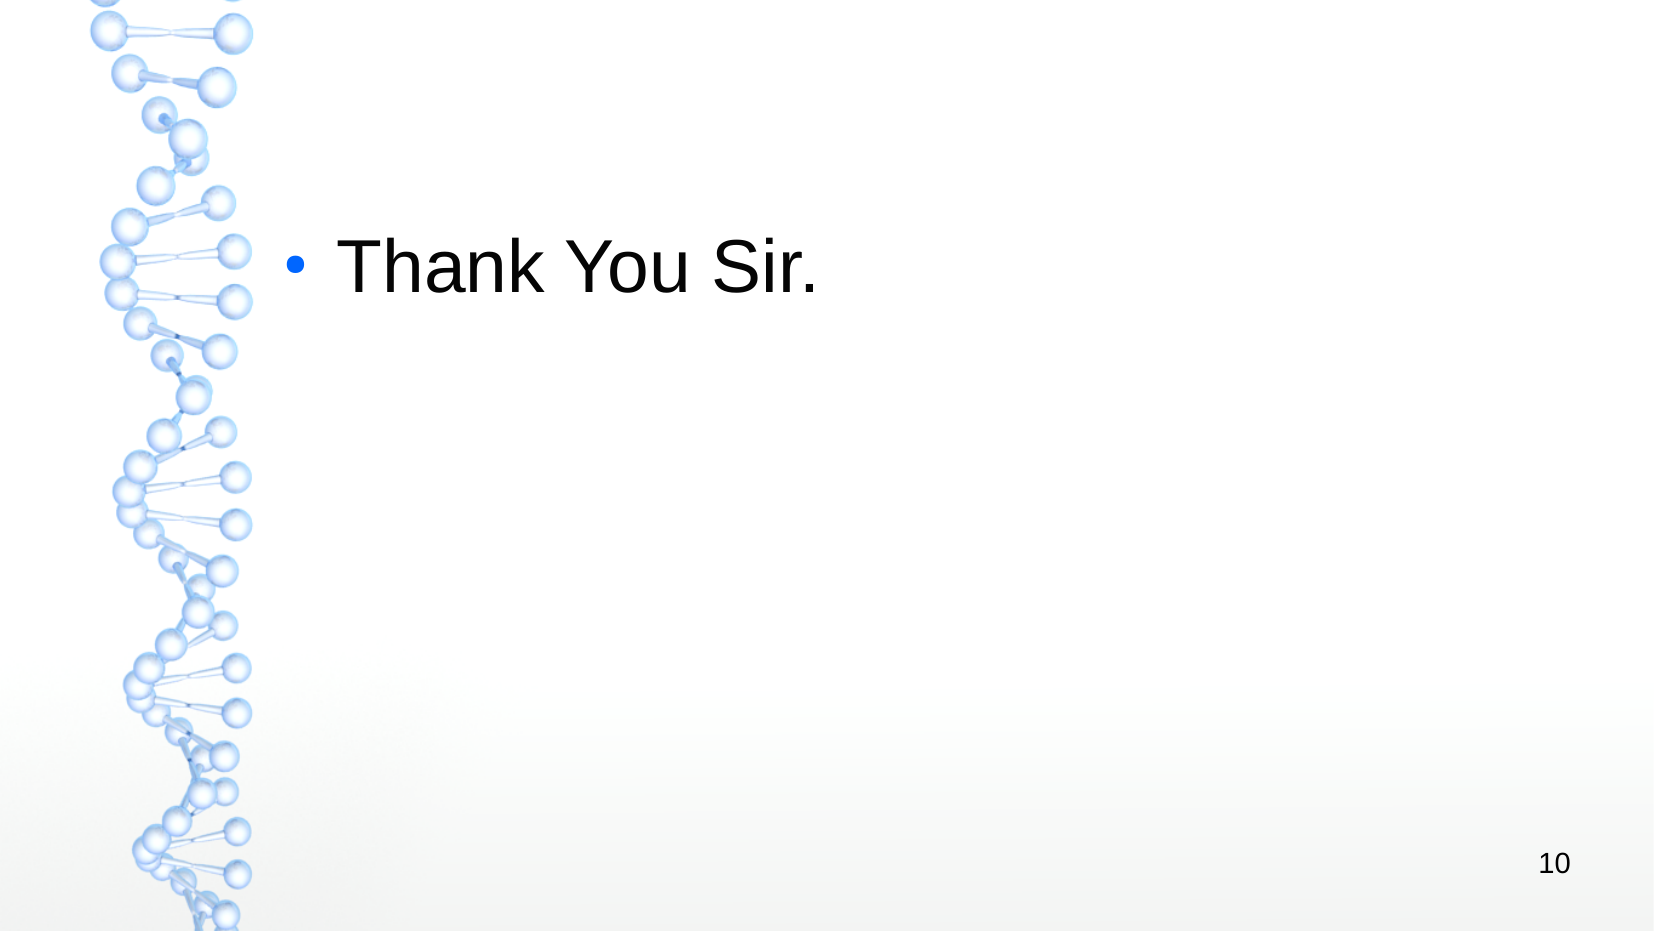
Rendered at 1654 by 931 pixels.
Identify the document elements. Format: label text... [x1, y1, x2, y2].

picture [0, 0, 1654, 931]
list Thank You Sir. [265, 224, 1595, 764]
